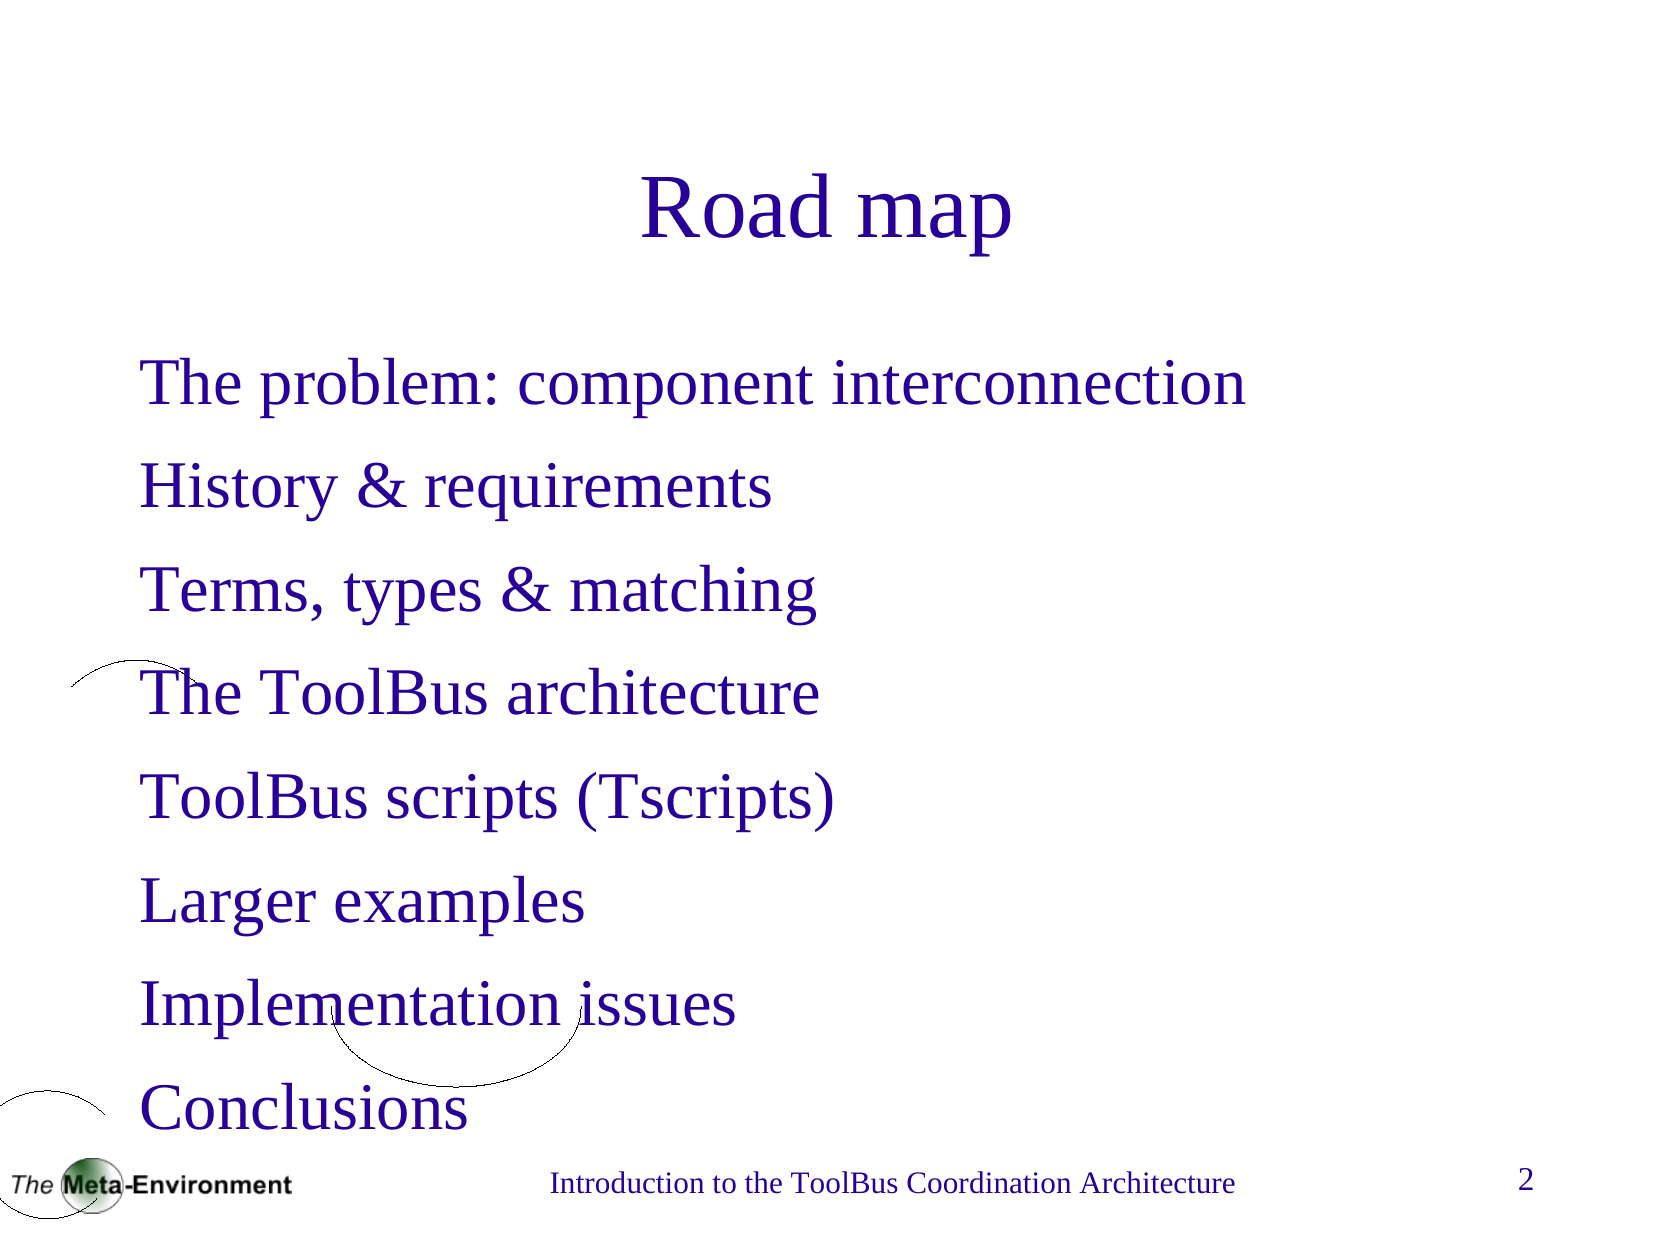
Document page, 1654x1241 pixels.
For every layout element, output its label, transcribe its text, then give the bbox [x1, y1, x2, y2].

title Road map [121, 102, 1534, 311]
picture [12, 1158, 292, 1214]
list The problem: component interconnection History & requirements Terms, types & matching The ToolBus architecture ToolBus scripts (Tscripts) Larger examples Implementation issues Conclusions [121, 344, 1534, 1144]
